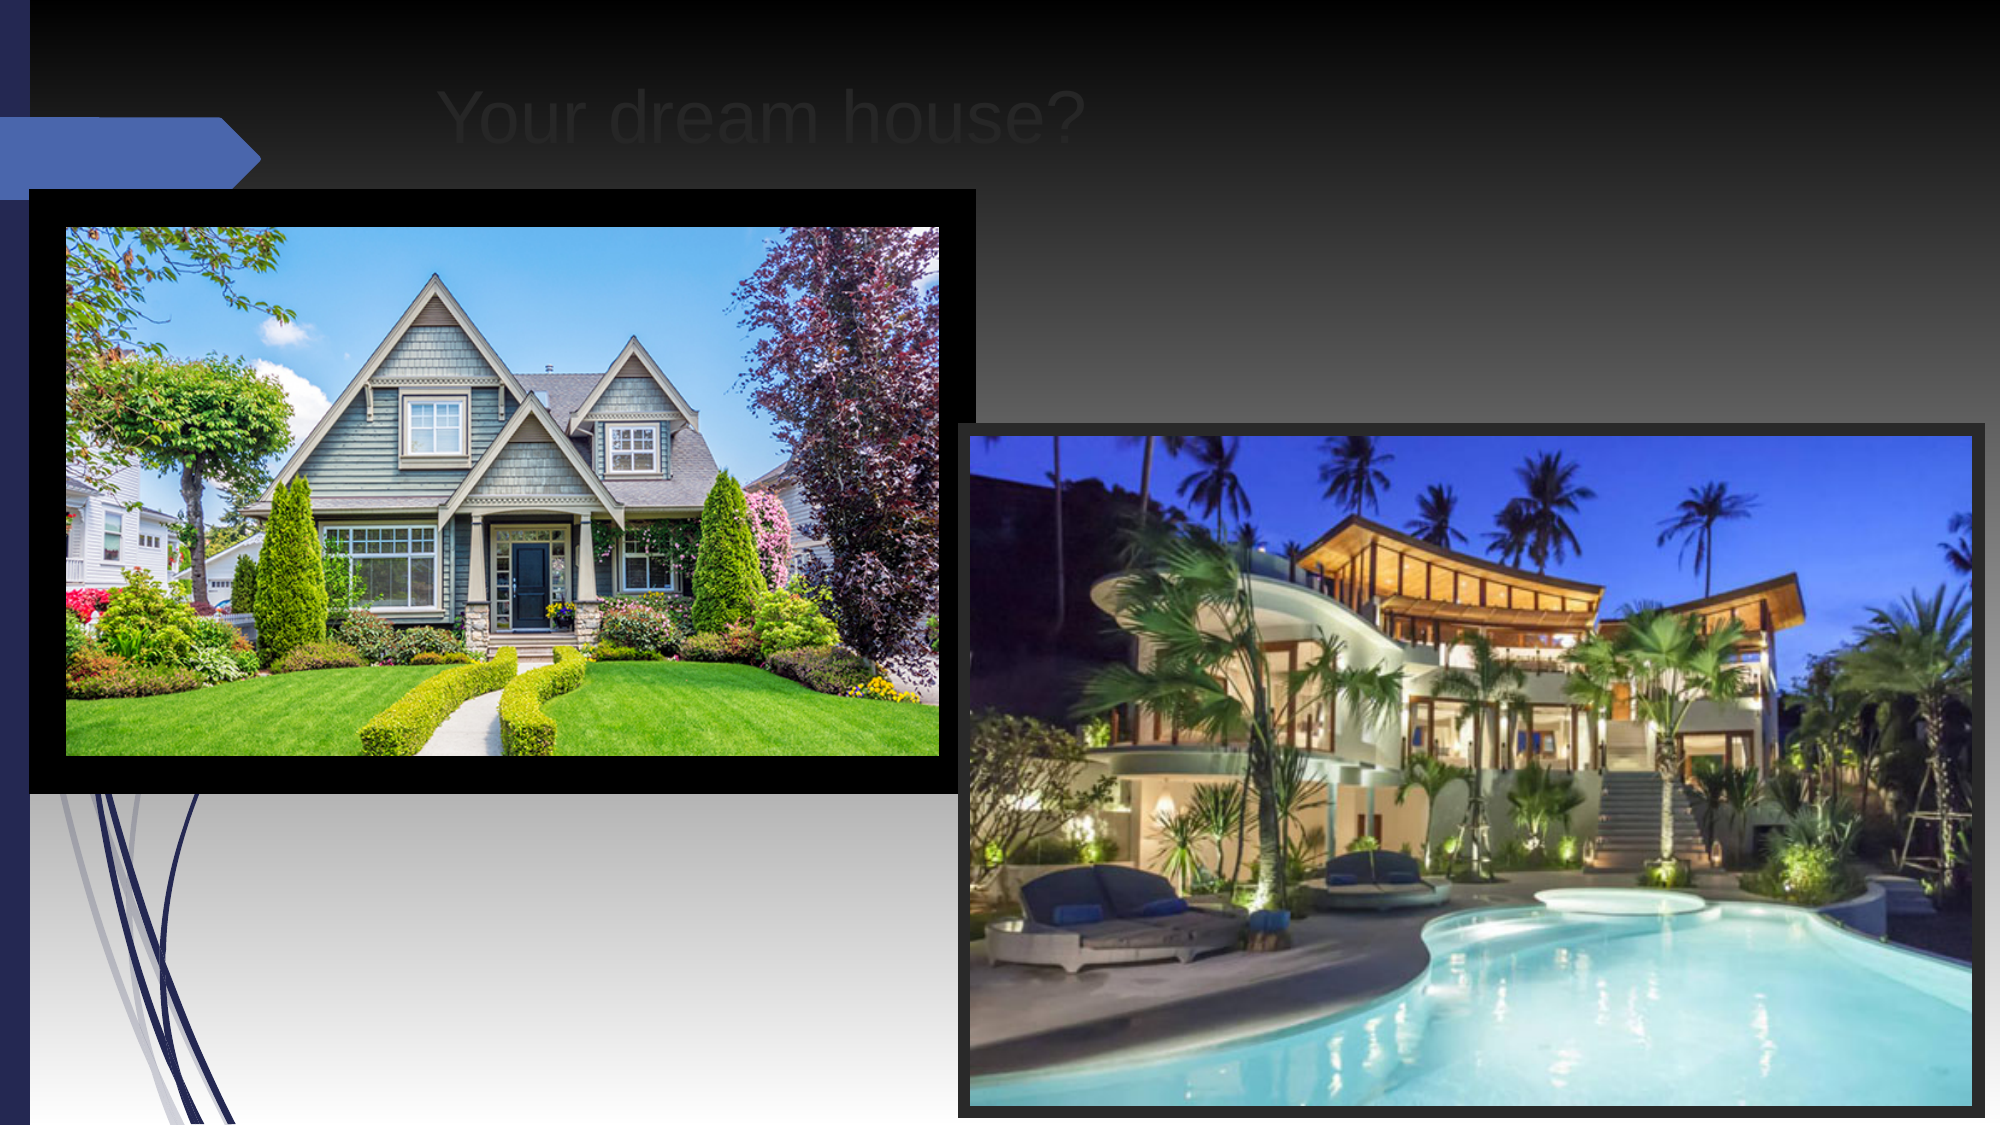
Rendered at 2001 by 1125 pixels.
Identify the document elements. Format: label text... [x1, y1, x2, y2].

picture [66, 226, 939, 757]
picture [970, 436, 1973, 1106]
title Your dream house? [420, 61, 1883, 272]
